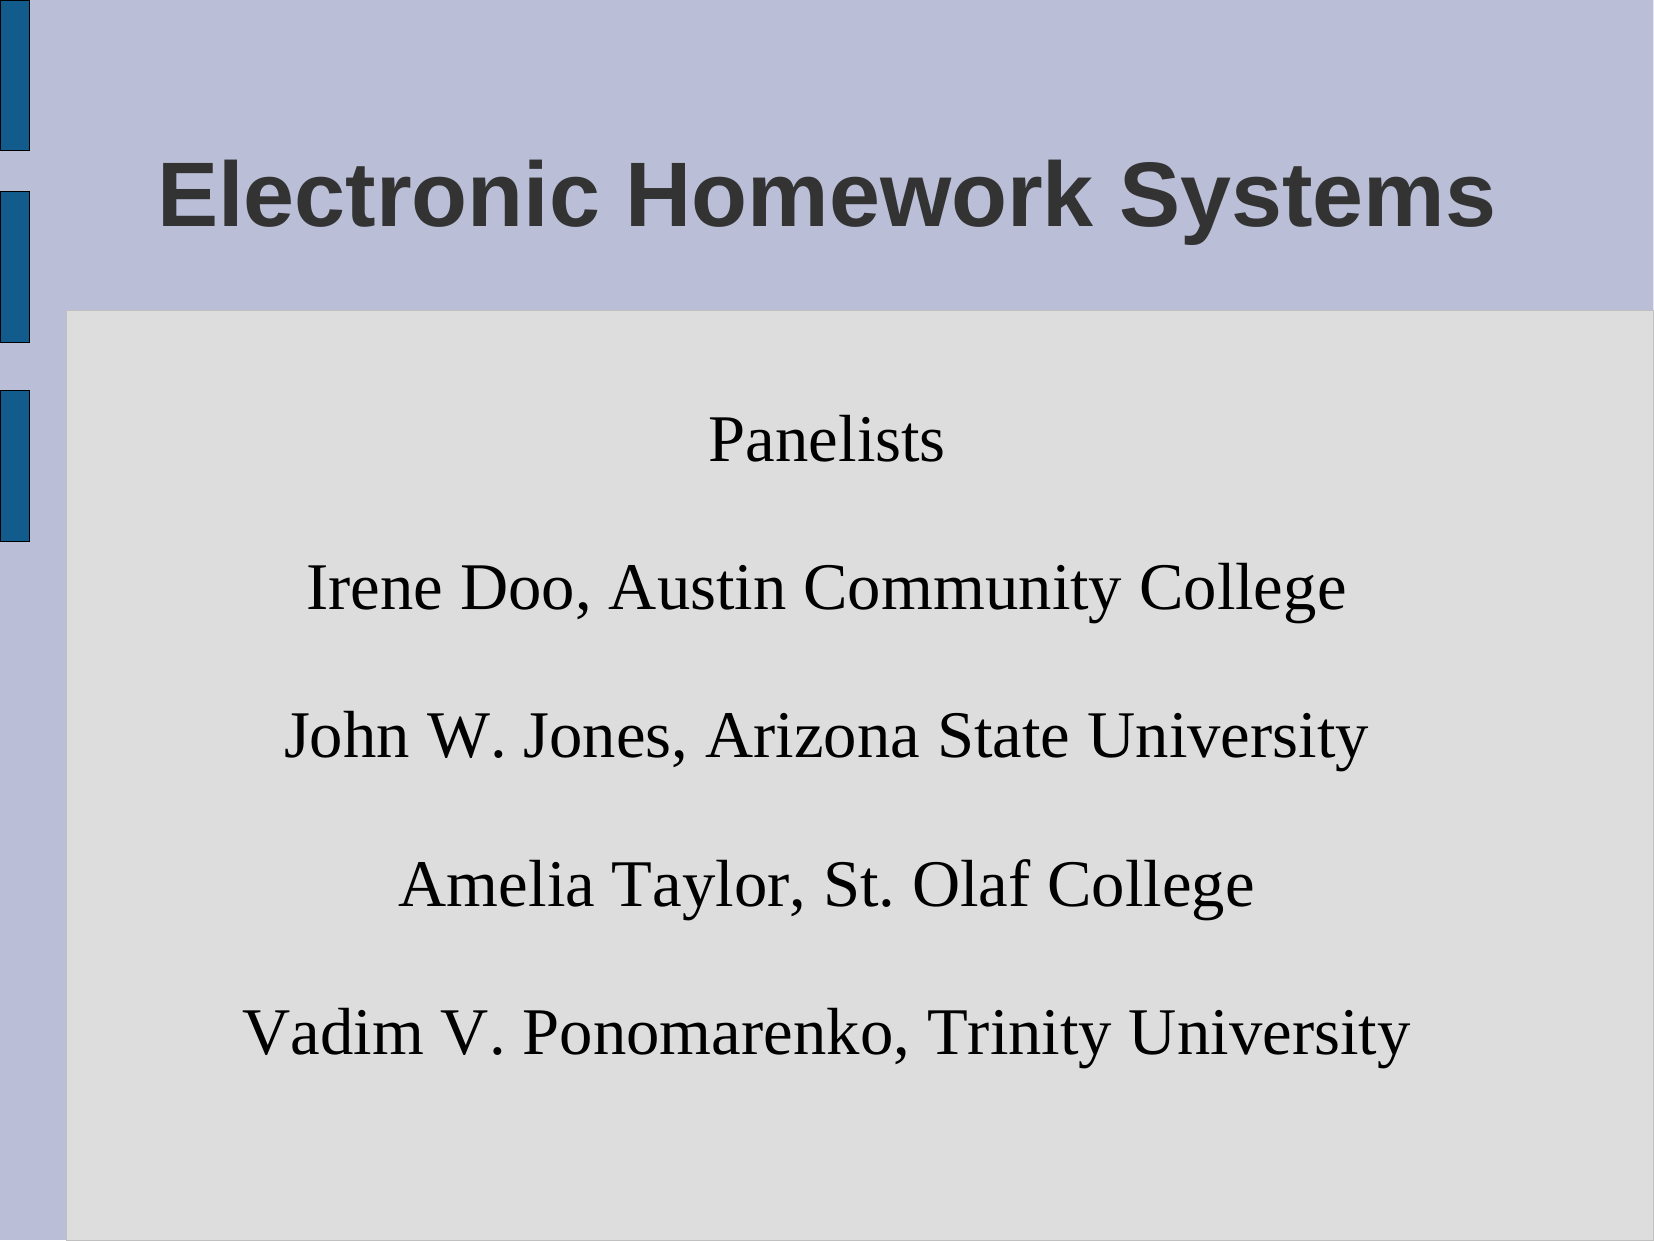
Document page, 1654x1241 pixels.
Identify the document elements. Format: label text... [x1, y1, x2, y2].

title Electronic Homework Systems [121, 91, 1534, 299]
subtitle Panelists Irene Doo, Austin Community College John W. Jones, Arizona State University Amelia Taylor, St. Olaf College Vadim V. Ponomarenko, Trinity University [121, 344, 1534, 1127]
